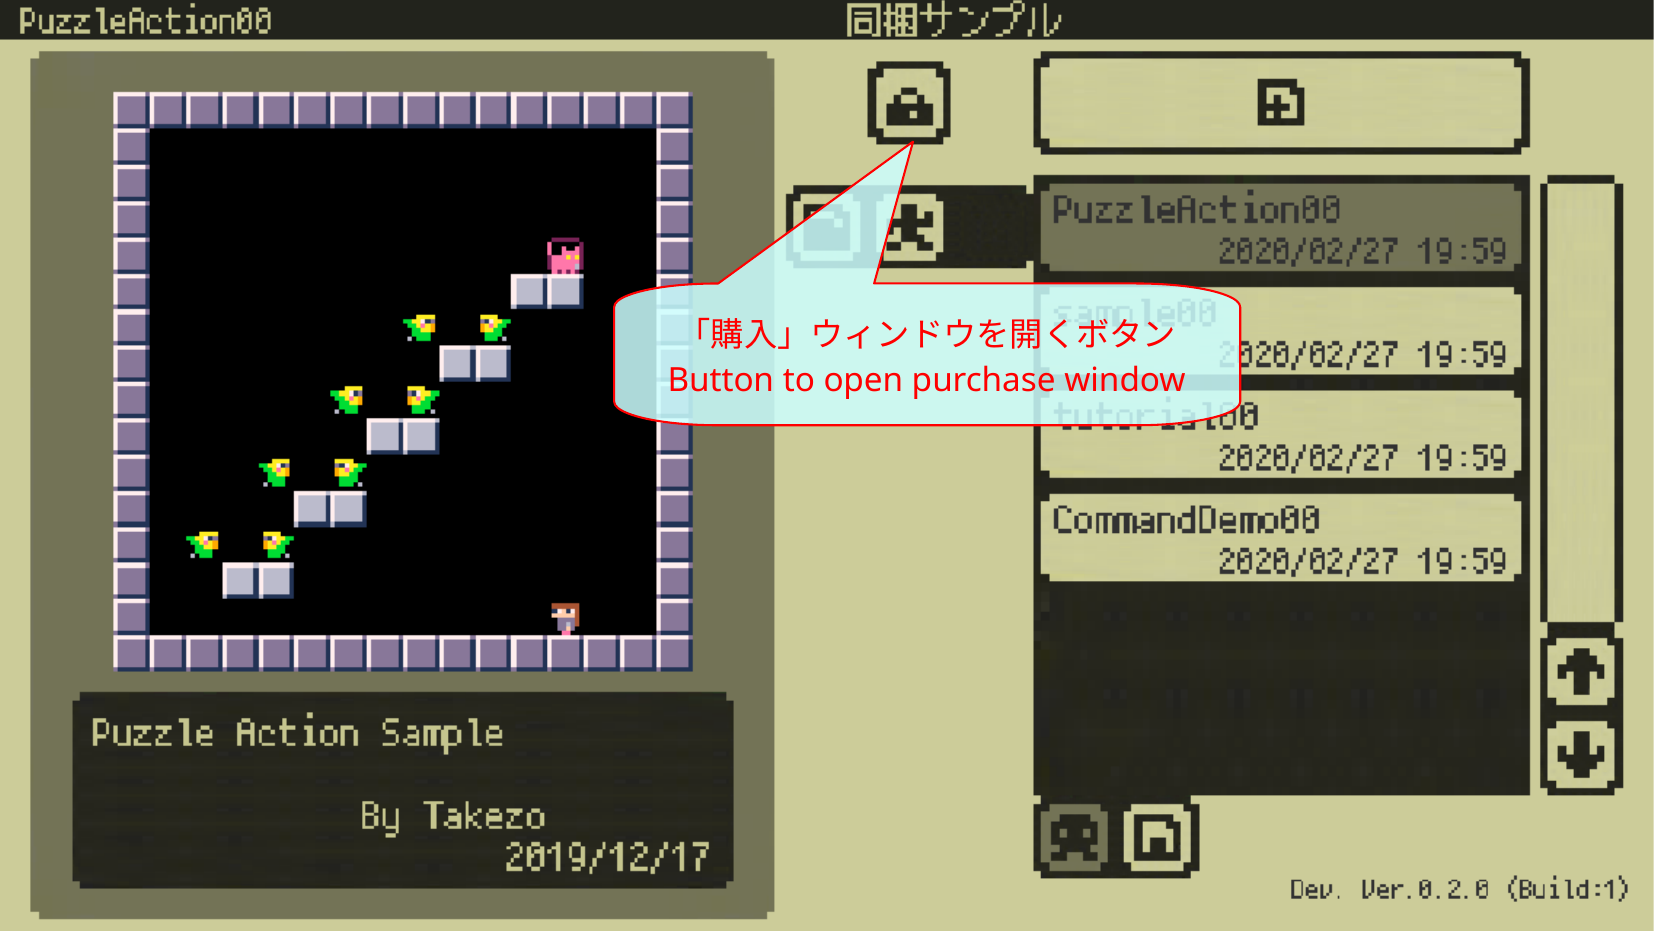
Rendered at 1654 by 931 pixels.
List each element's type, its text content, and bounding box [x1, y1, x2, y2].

picture [0, 0, 1654, 931]
text_box 「購入」ウィンドウを開くボタン Button to open purchase window [614, 141, 1241, 426]
